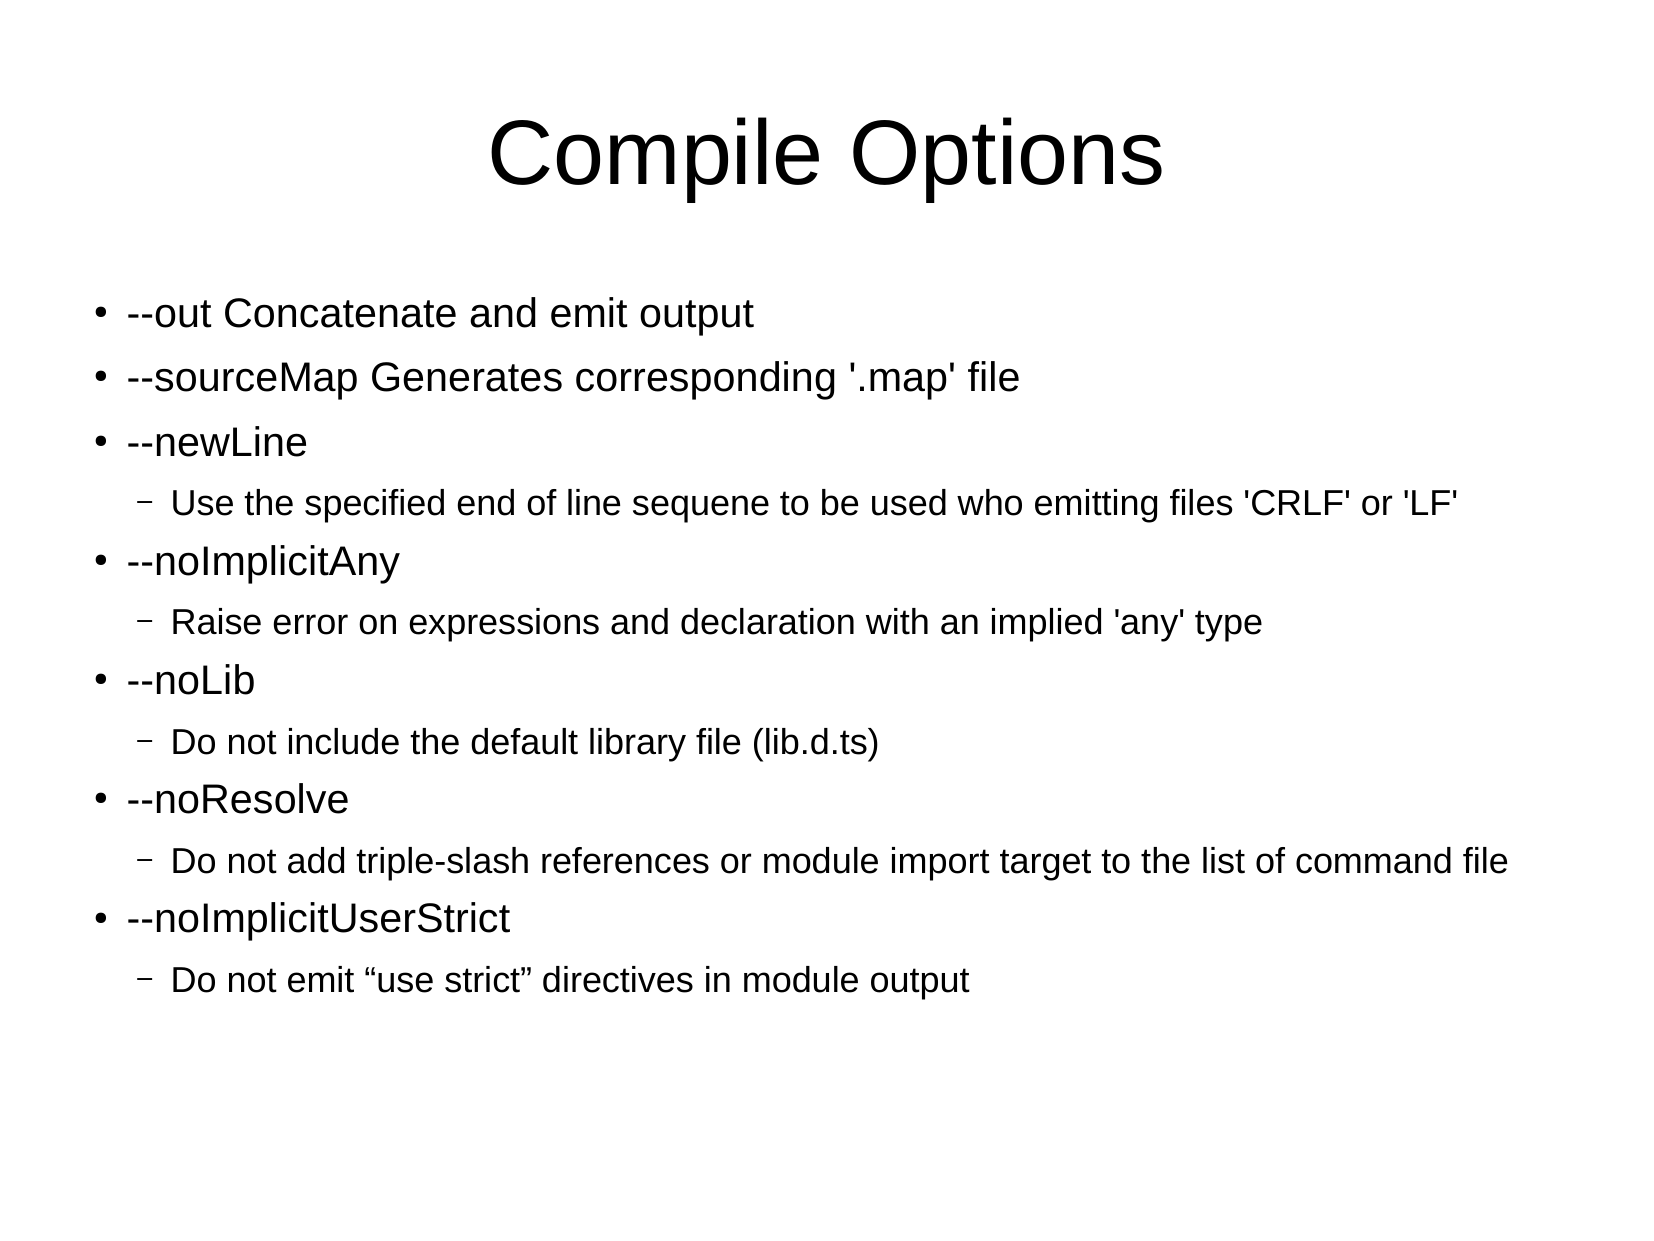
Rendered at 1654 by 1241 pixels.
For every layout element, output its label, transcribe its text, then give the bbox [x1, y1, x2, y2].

list --out Concatenate and emit output --sourceMap Generates corresponding '.map' file --newLine Use the specified end of line sequene to be used who emitting files 'CRLF' or 'LF' --noImplicitAny Raise error on expressions and declaration with an implied 'any' type --noLib Do not include the default library file (lib.d.ts) --noResolve Do not add triple-slash references or module import target to the list of command file --noImplicitUserStrict Do not emit “use strict” directives in module output [82, 290, 1571, 1010]
title Compile Options [82, 49, 1571, 257]
